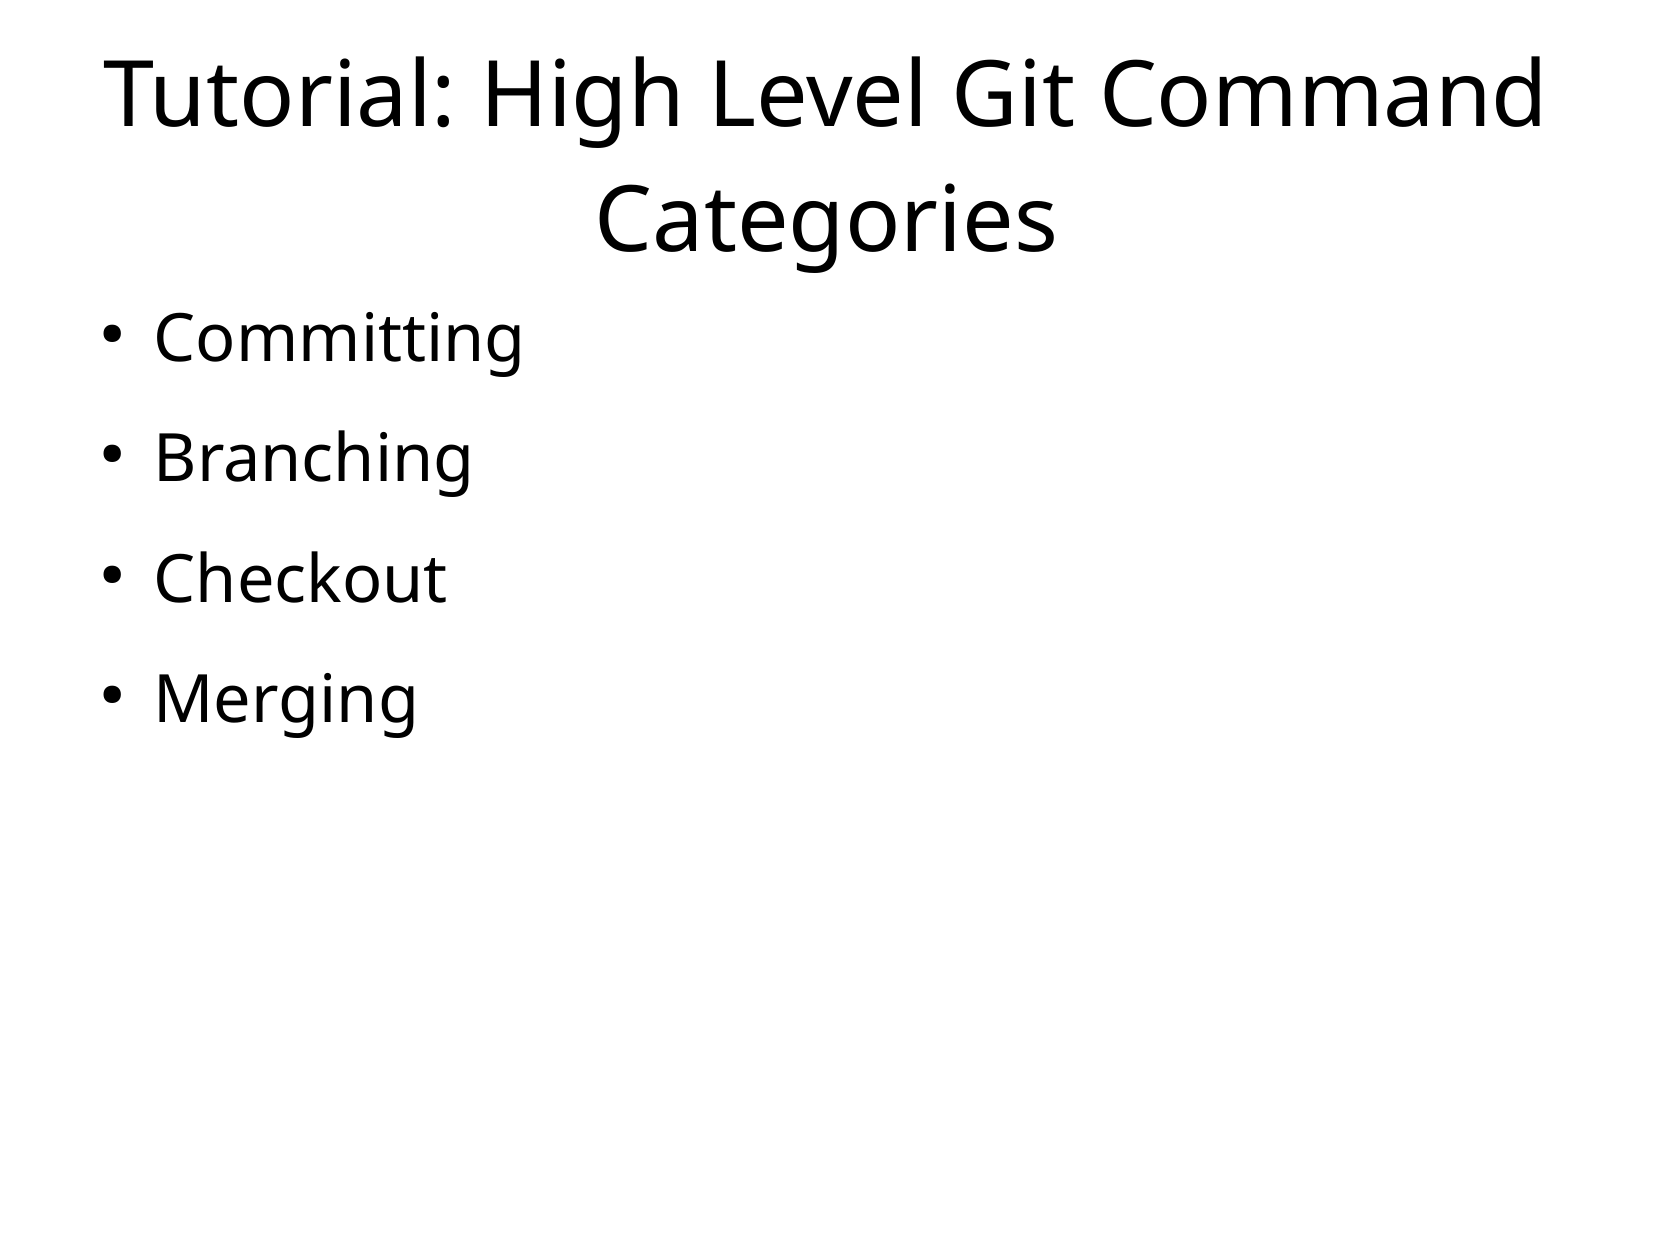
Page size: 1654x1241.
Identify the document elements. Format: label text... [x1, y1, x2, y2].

list Committing Branching Checkout Merging [82, 290, 1571, 1010]
title Tutorial: High Level Git Command Categories [82, 27, 1571, 279]
